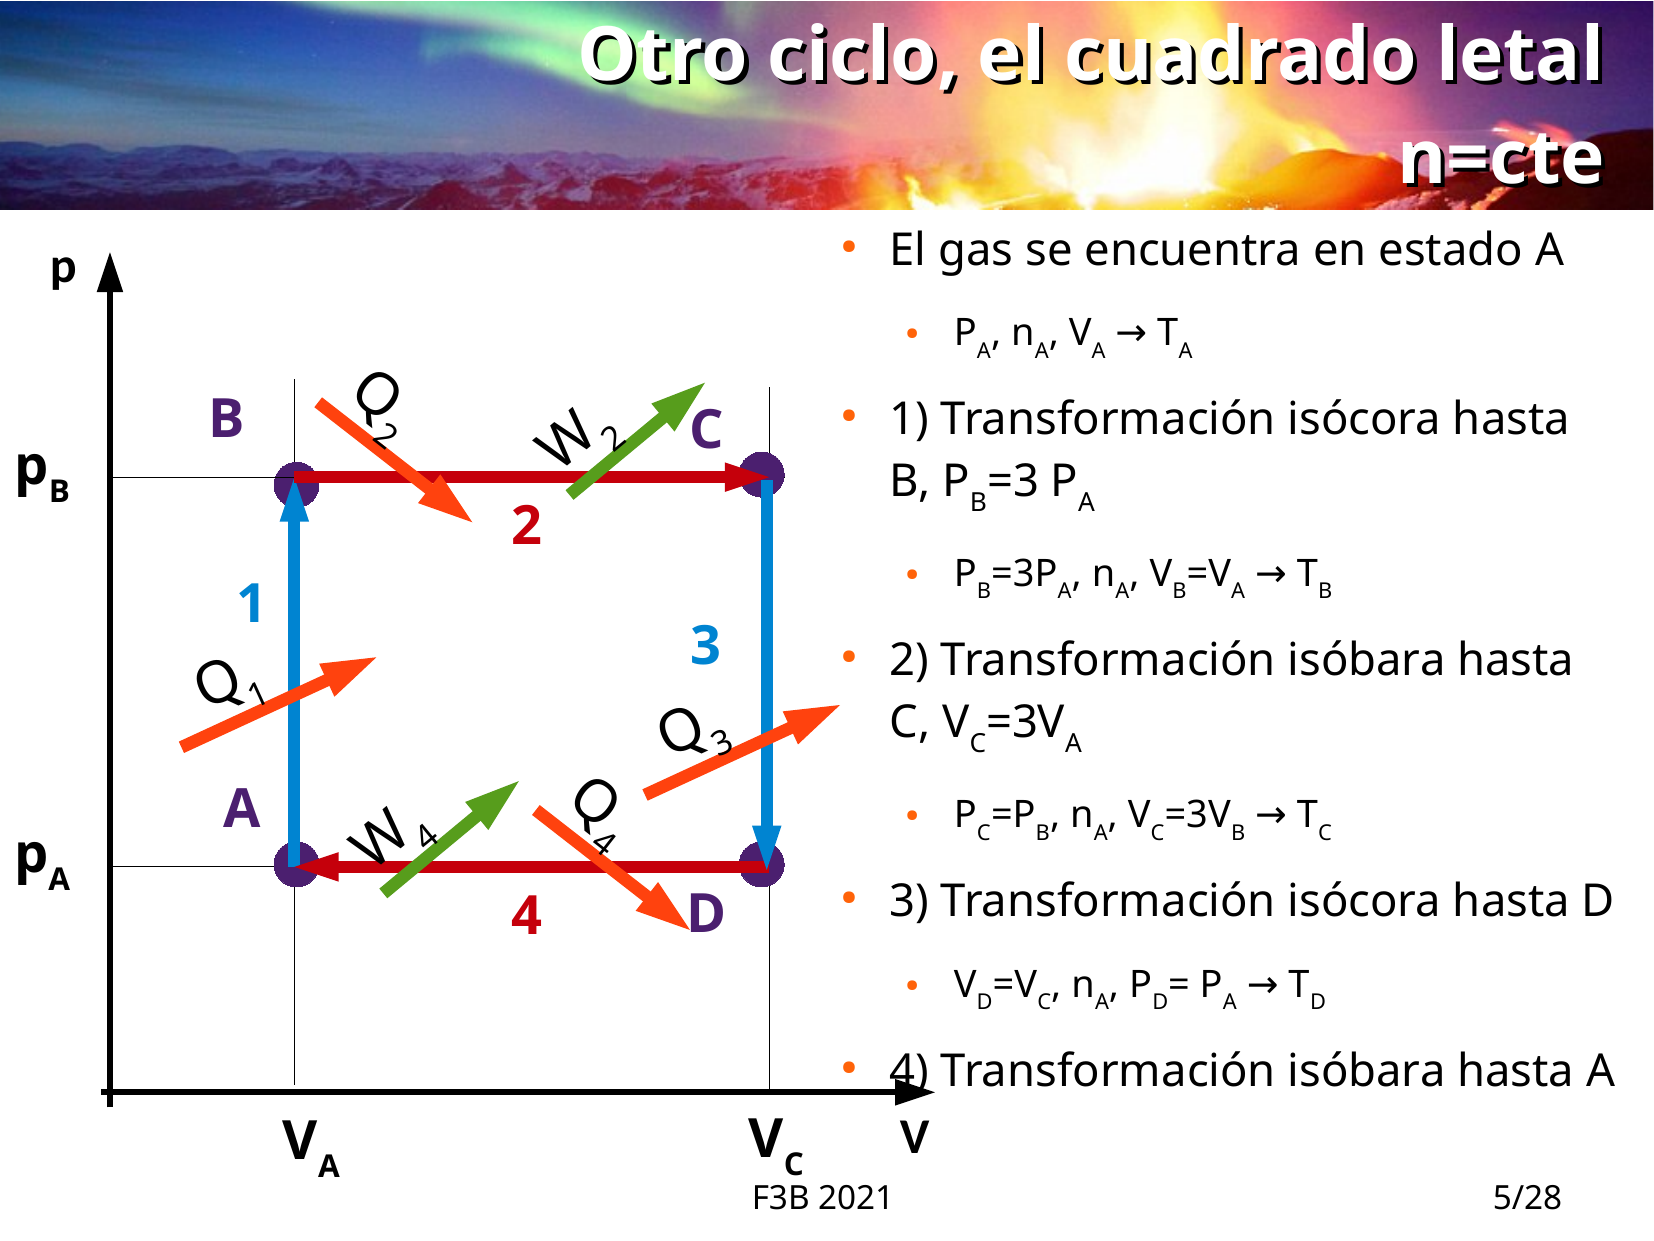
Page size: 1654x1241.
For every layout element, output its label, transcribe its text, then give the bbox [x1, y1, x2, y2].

text_box [740, 452, 785, 494]
text_box D [664, 873, 750, 956]
text_box [741, 846, 785, 887]
text_box pA [0, 807, 110, 901]
text_box [739, 842, 763, 861]
text_box [275, 462, 315, 477]
text_box C [664, 382, 750, 471]
text_box V [885, 1117, 945, 1186]
text_box [300, 842, 318, 864]
text_box [743, 481, 761, 498]
text_box [274, 843, 317, 887]
text_box 3 [663, 598, 750, 688]
text_box VA [243, 1093, 380, 1188]
text_box pB [0, 418, 110, 513]
text_box p [34, 237, 92, 314]
text_box 2 [484, 479, 570, 568]
text_box 1 [208, 557, 295, 646]
text_box A [199, 762, 285, 851]
text_box B [184, 372, 270, 461]
text_box 4 [484, 868, 570, 958]
text_box [297, 483, 319, 506]
picture [0, 1, 1654, 210]
title Otro ciclo, el cuadrado letal n=cte [45, 11, 1606, 195]
text_box [274, 478, 293, 505]
list El gas se encuentra en estado A PA, nA, VA → TA 1) Transformación isócora hasta B, PB=3 PA PB=3PA, nA, VB=VA → TB 2) Transformación isóbara hasta C, VC=3VA PC=PB, nA, VC=3VB → TC 3) Transformación isócora hasta D VD=VC, nA, PD= PA → TD 4) Transformación isóbara hasta A [825, 216, 1621, 1117]
text_box VC [708, 1092, 845, 1186]
